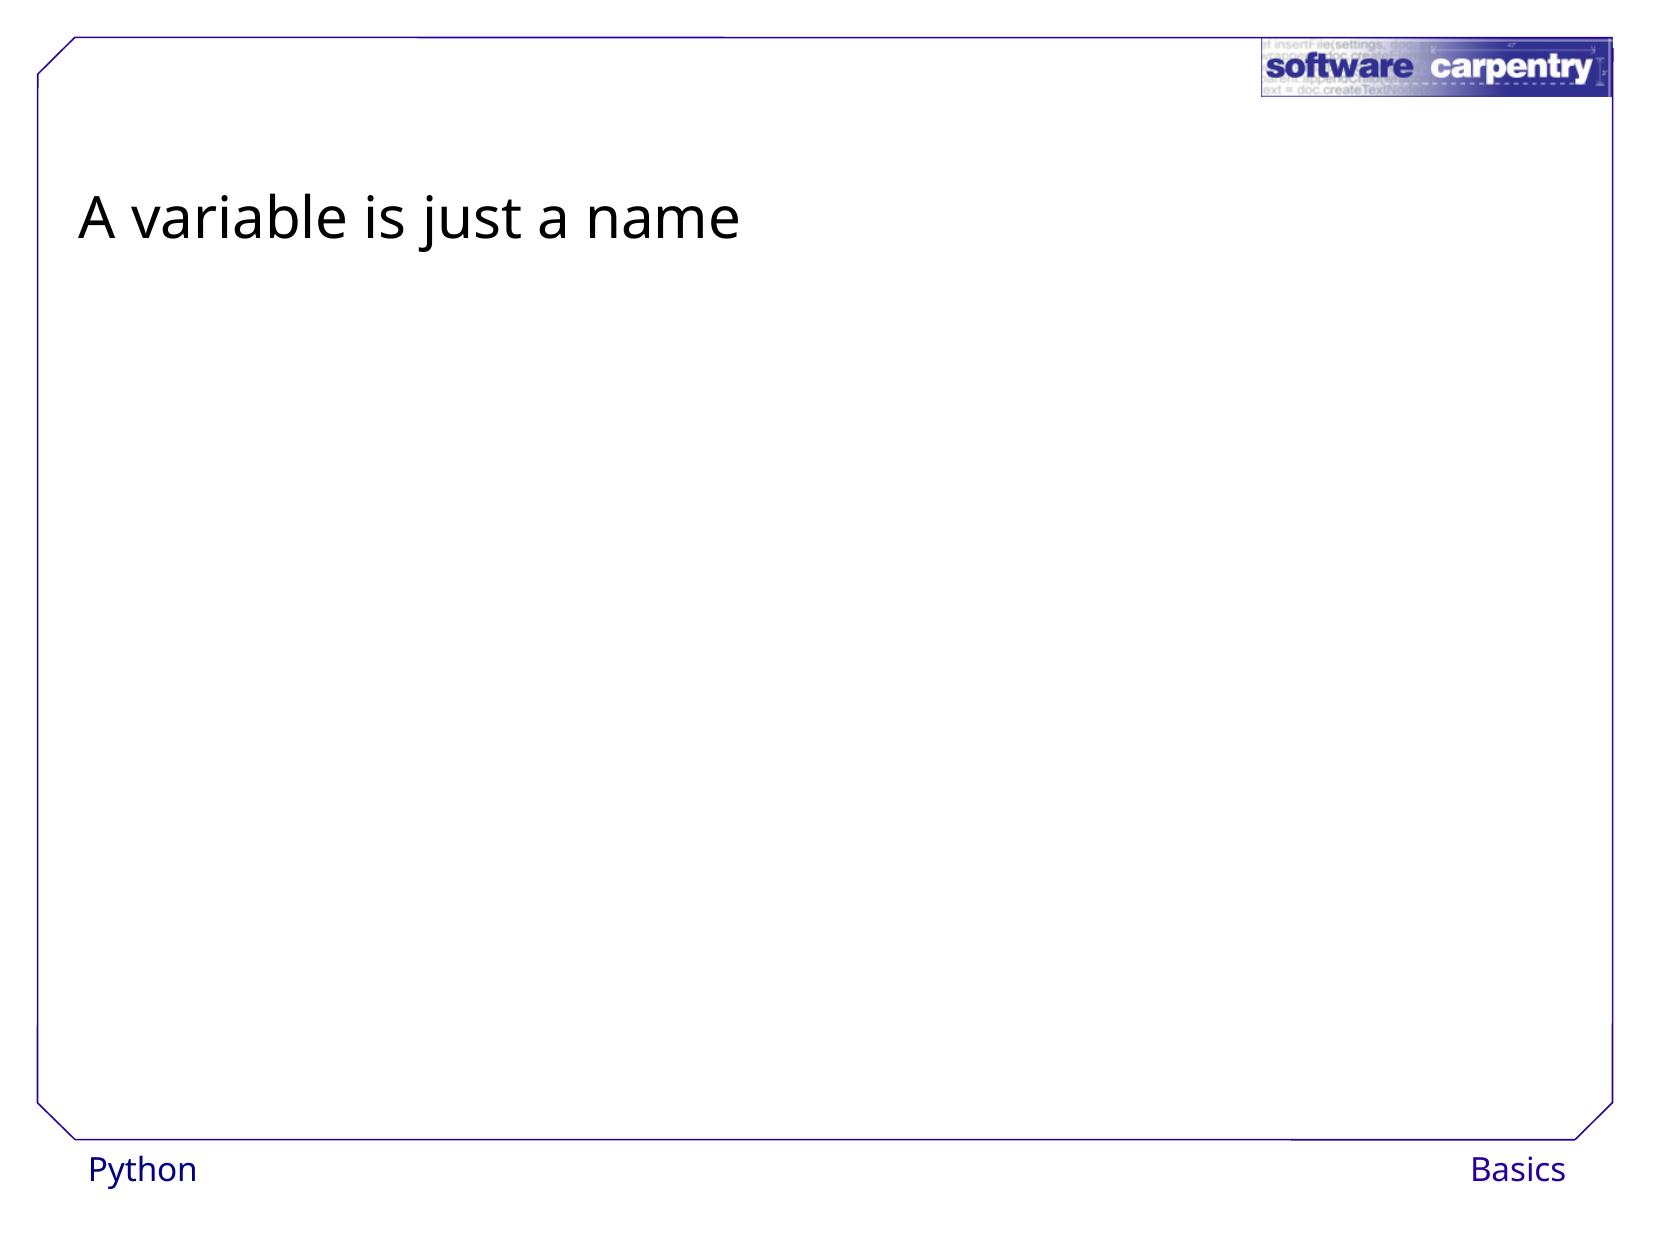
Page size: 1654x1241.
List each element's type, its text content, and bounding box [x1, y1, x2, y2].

text_box A variable is just a name [63, 138, 907, 259]
picture [1261, 39, 1613, 97]
